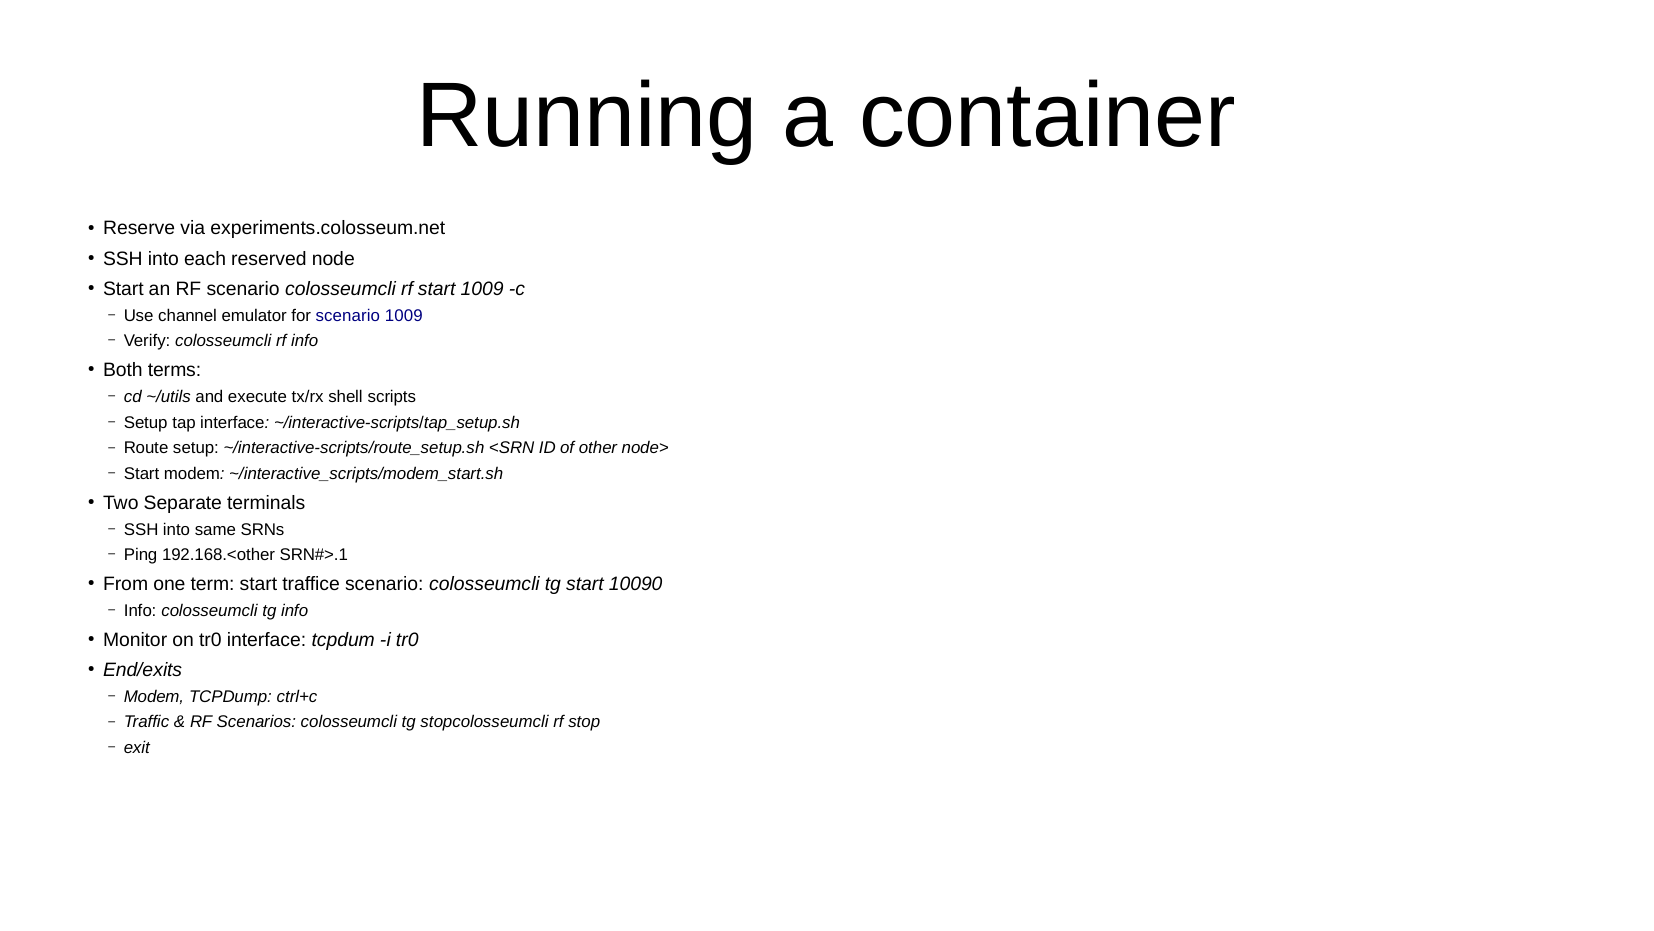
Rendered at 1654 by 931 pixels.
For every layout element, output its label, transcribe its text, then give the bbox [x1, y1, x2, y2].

list Reserve via experiments.colosseum.net SSH into each reserved node Start an RF scenario colosseumcli rf start 1009 -c Use channel emulator for scenario 1009 Verify: colosseumcli rf info Both terms: cd ~/utils and execute tx/rx shell scripts Setup tap interface: ~/interactive-scripts/tap_setup.sh Route setup: ~/interactive-scripts/route_setup.sh <SRN ID of other node> Start modem: ~/interactive_scripts/modem_start.sh Two Separate terminals SSH into same SRNs Ping 192.168.<other SRN#>.1 From one term: start traffice scenario: colosseumcli tg start 10090 Info: colosseumcli tg info Monitor on tr0 interface: tcpdum -i tr0 End/exits Modem, TCPDump: ctrl+c Traffic & RF Scenarios: colosseumcli tg stopcolosseumcli rf stop exit [82, 217, 1571, 758]
title Running a container [82, 37, 1571, 193]
